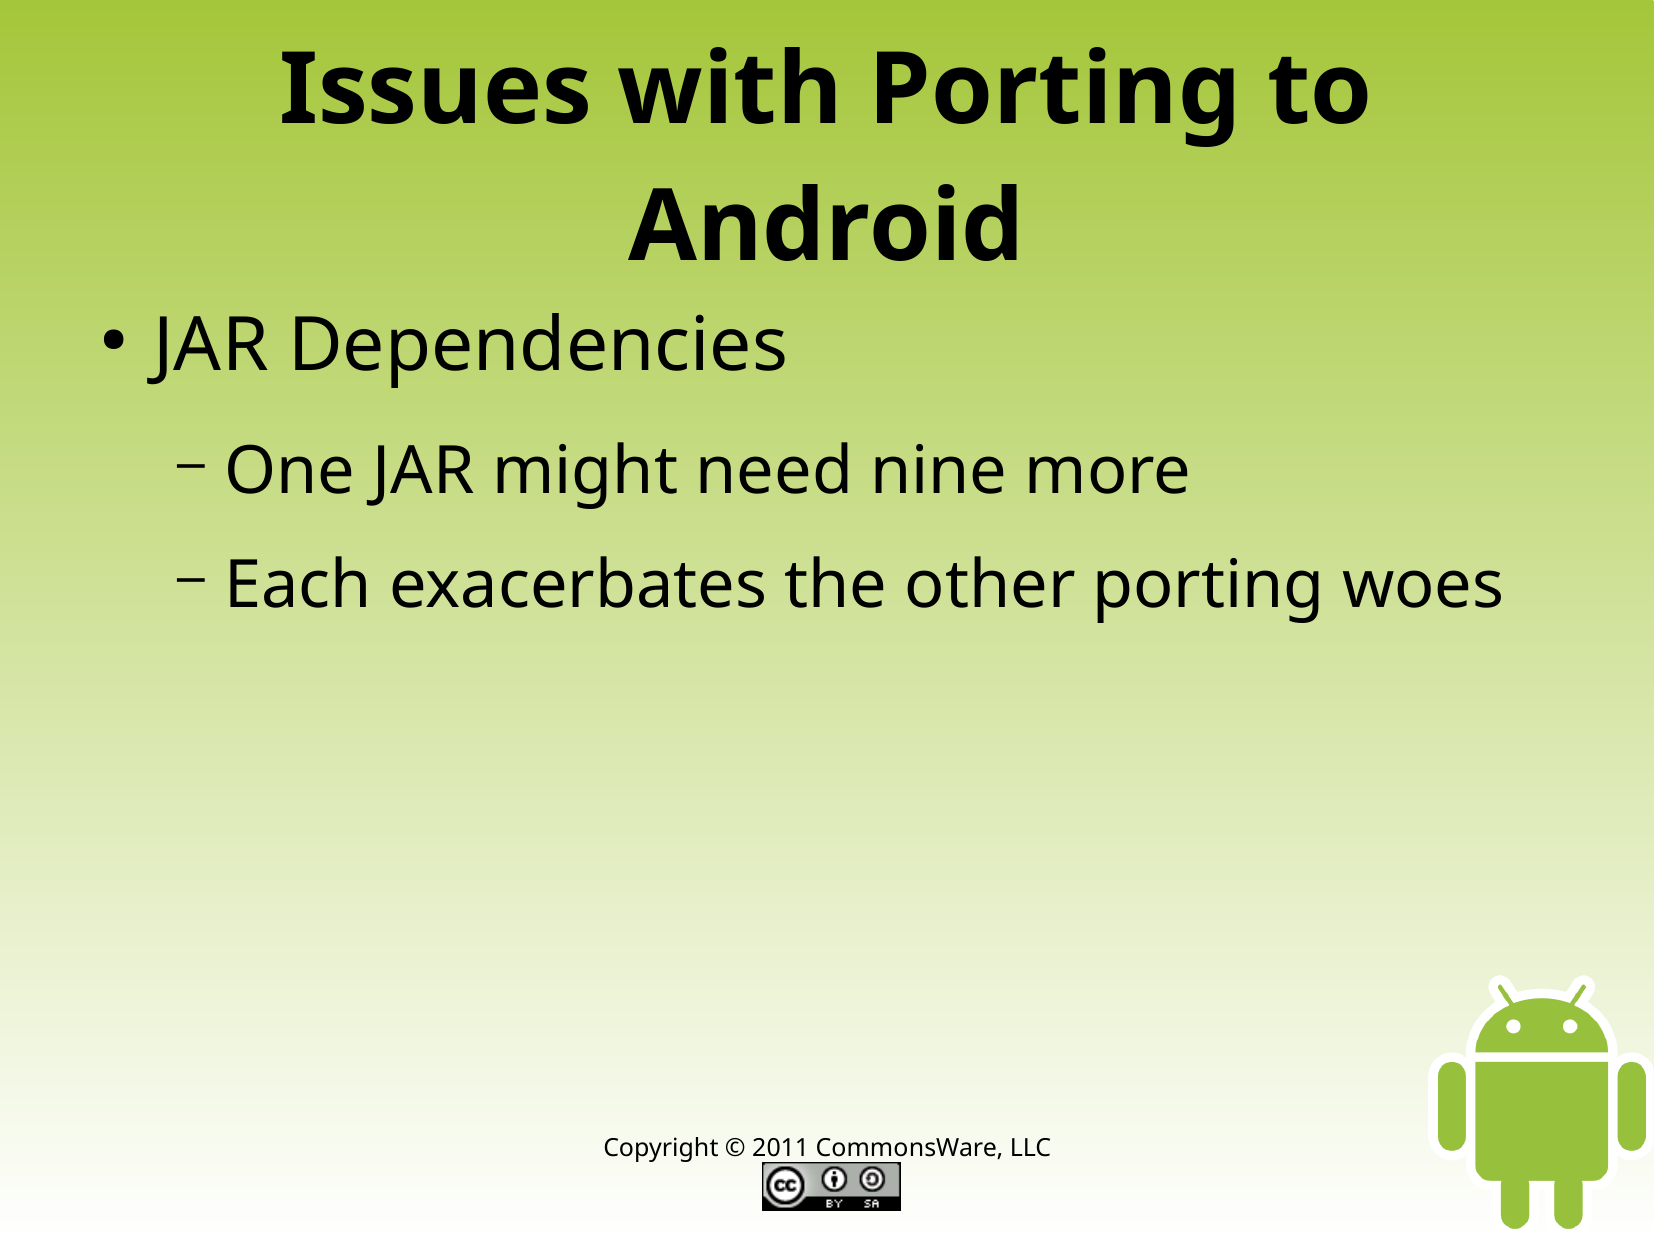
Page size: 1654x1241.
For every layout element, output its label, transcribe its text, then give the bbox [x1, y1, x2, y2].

list JAR Dependencies One JAR might need nine more Each exacerbates the other porting woes [82, 290, 1571, 1109]
title Issues with Porting to Android [82, 49, 1571, 257]
picture [762, 1162, 901, 1211]
picture [1428, 975, 1654, 1238]
